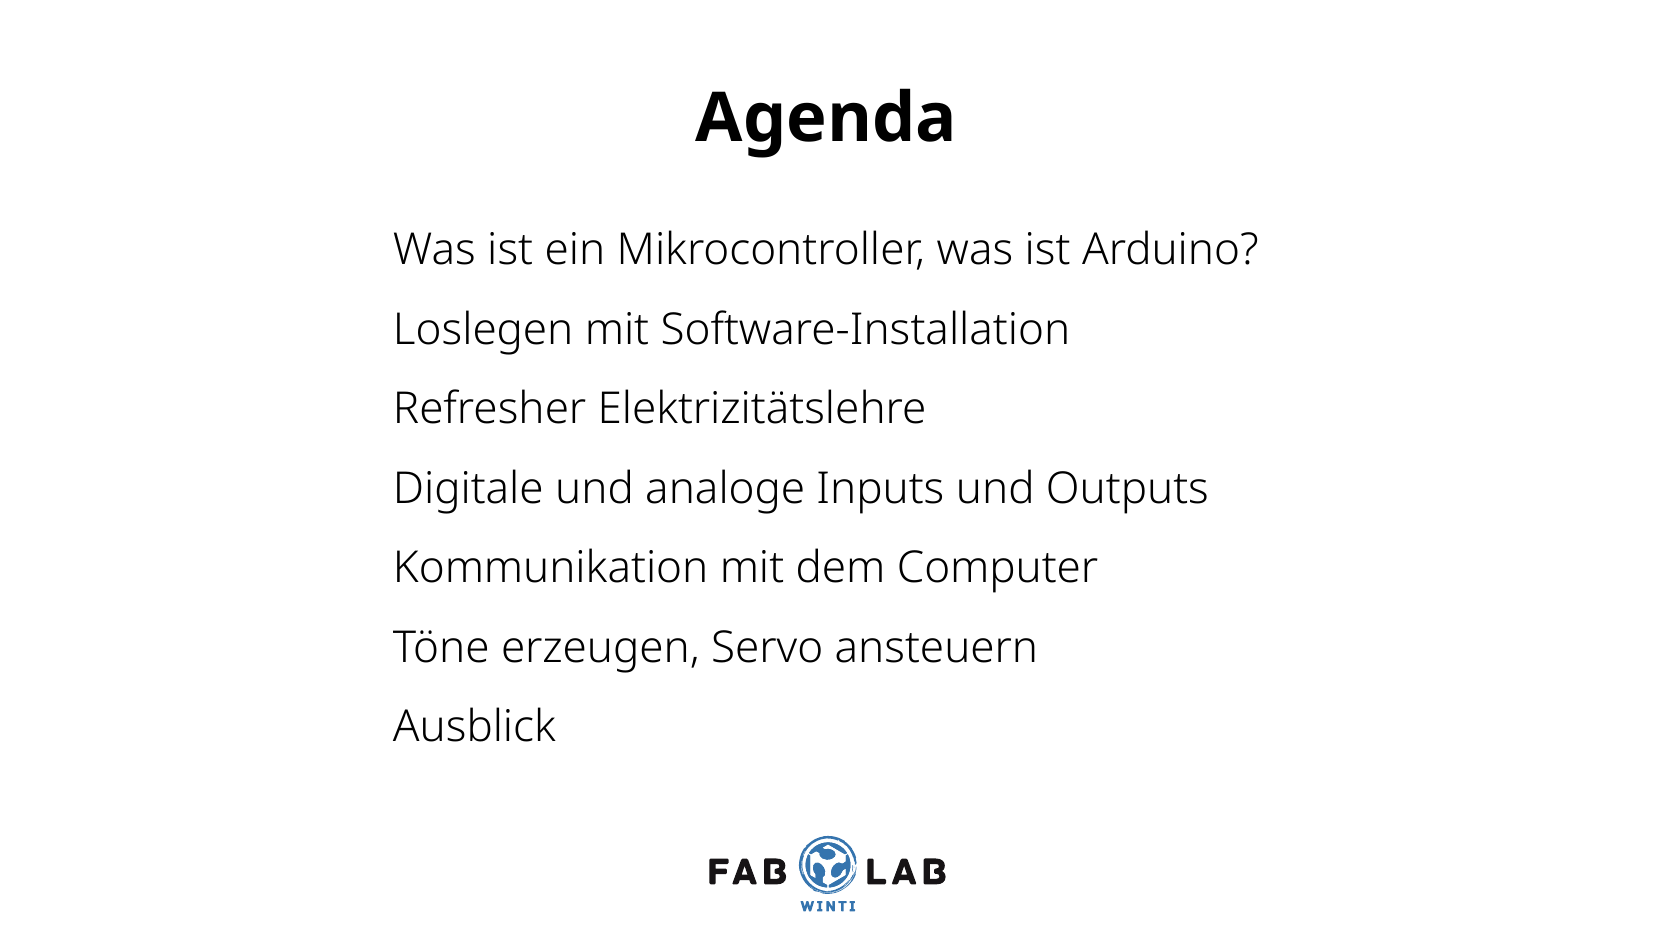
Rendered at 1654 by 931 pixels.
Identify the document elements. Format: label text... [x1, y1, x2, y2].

title Agenda [82, 37, 1571, 193]
list Was ist ein Mikrocontroller, was ist Arduino? Loslegen mit Software-Installation Refresher Elektrizitätslehre Digitale und analoge Inputs und Outputs Kommunikation mit dem Computer Töne erzeugen, Servo ansteuern Ausblick [82, 217, 1571, 758]
